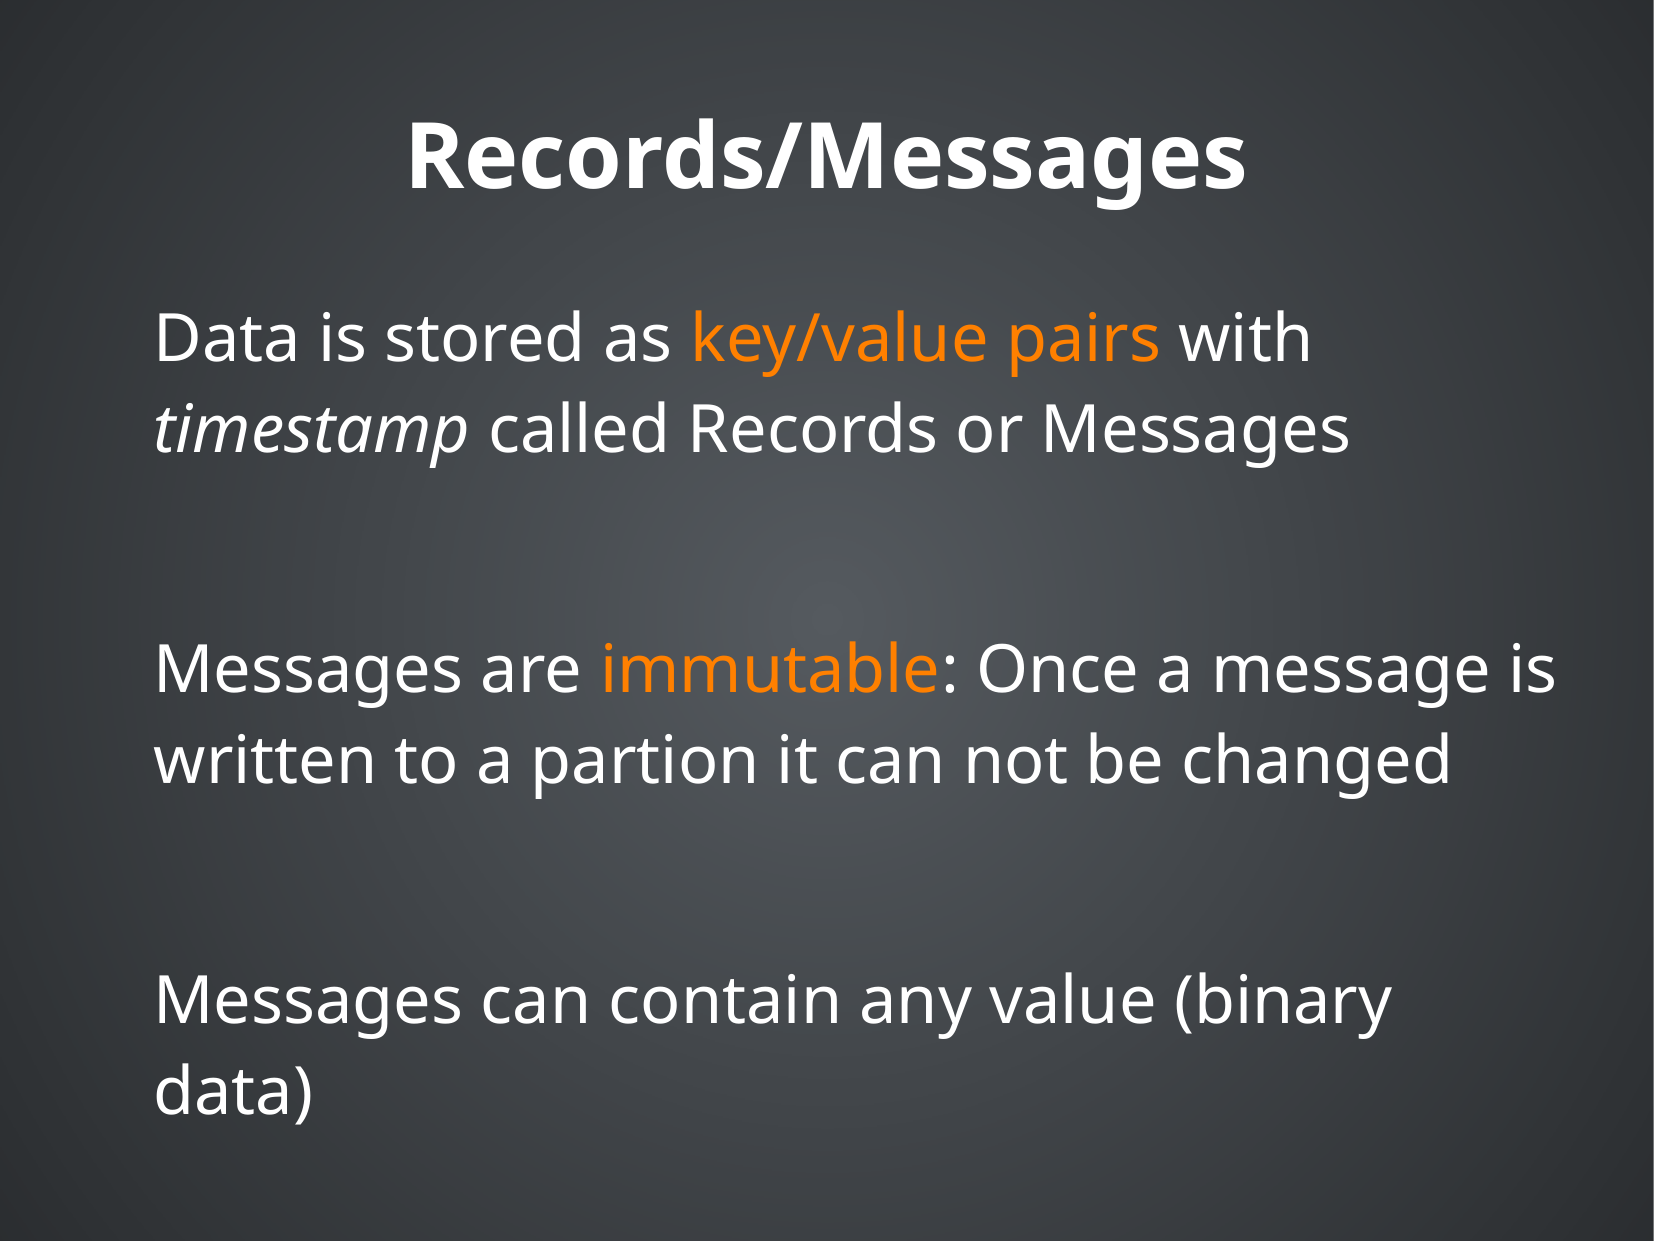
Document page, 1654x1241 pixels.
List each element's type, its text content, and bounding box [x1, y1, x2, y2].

title Records/Messages [82, 49, 1571, 257]
picture [0, 0, 1654, 1241]
list Data is stored as key/value pairs with timestamp called Records or Messages Messages are immutable: Once a message is written to a partion it can not be changed Messages can contain any value (binary data) [82, 290, 1571, 1216]
